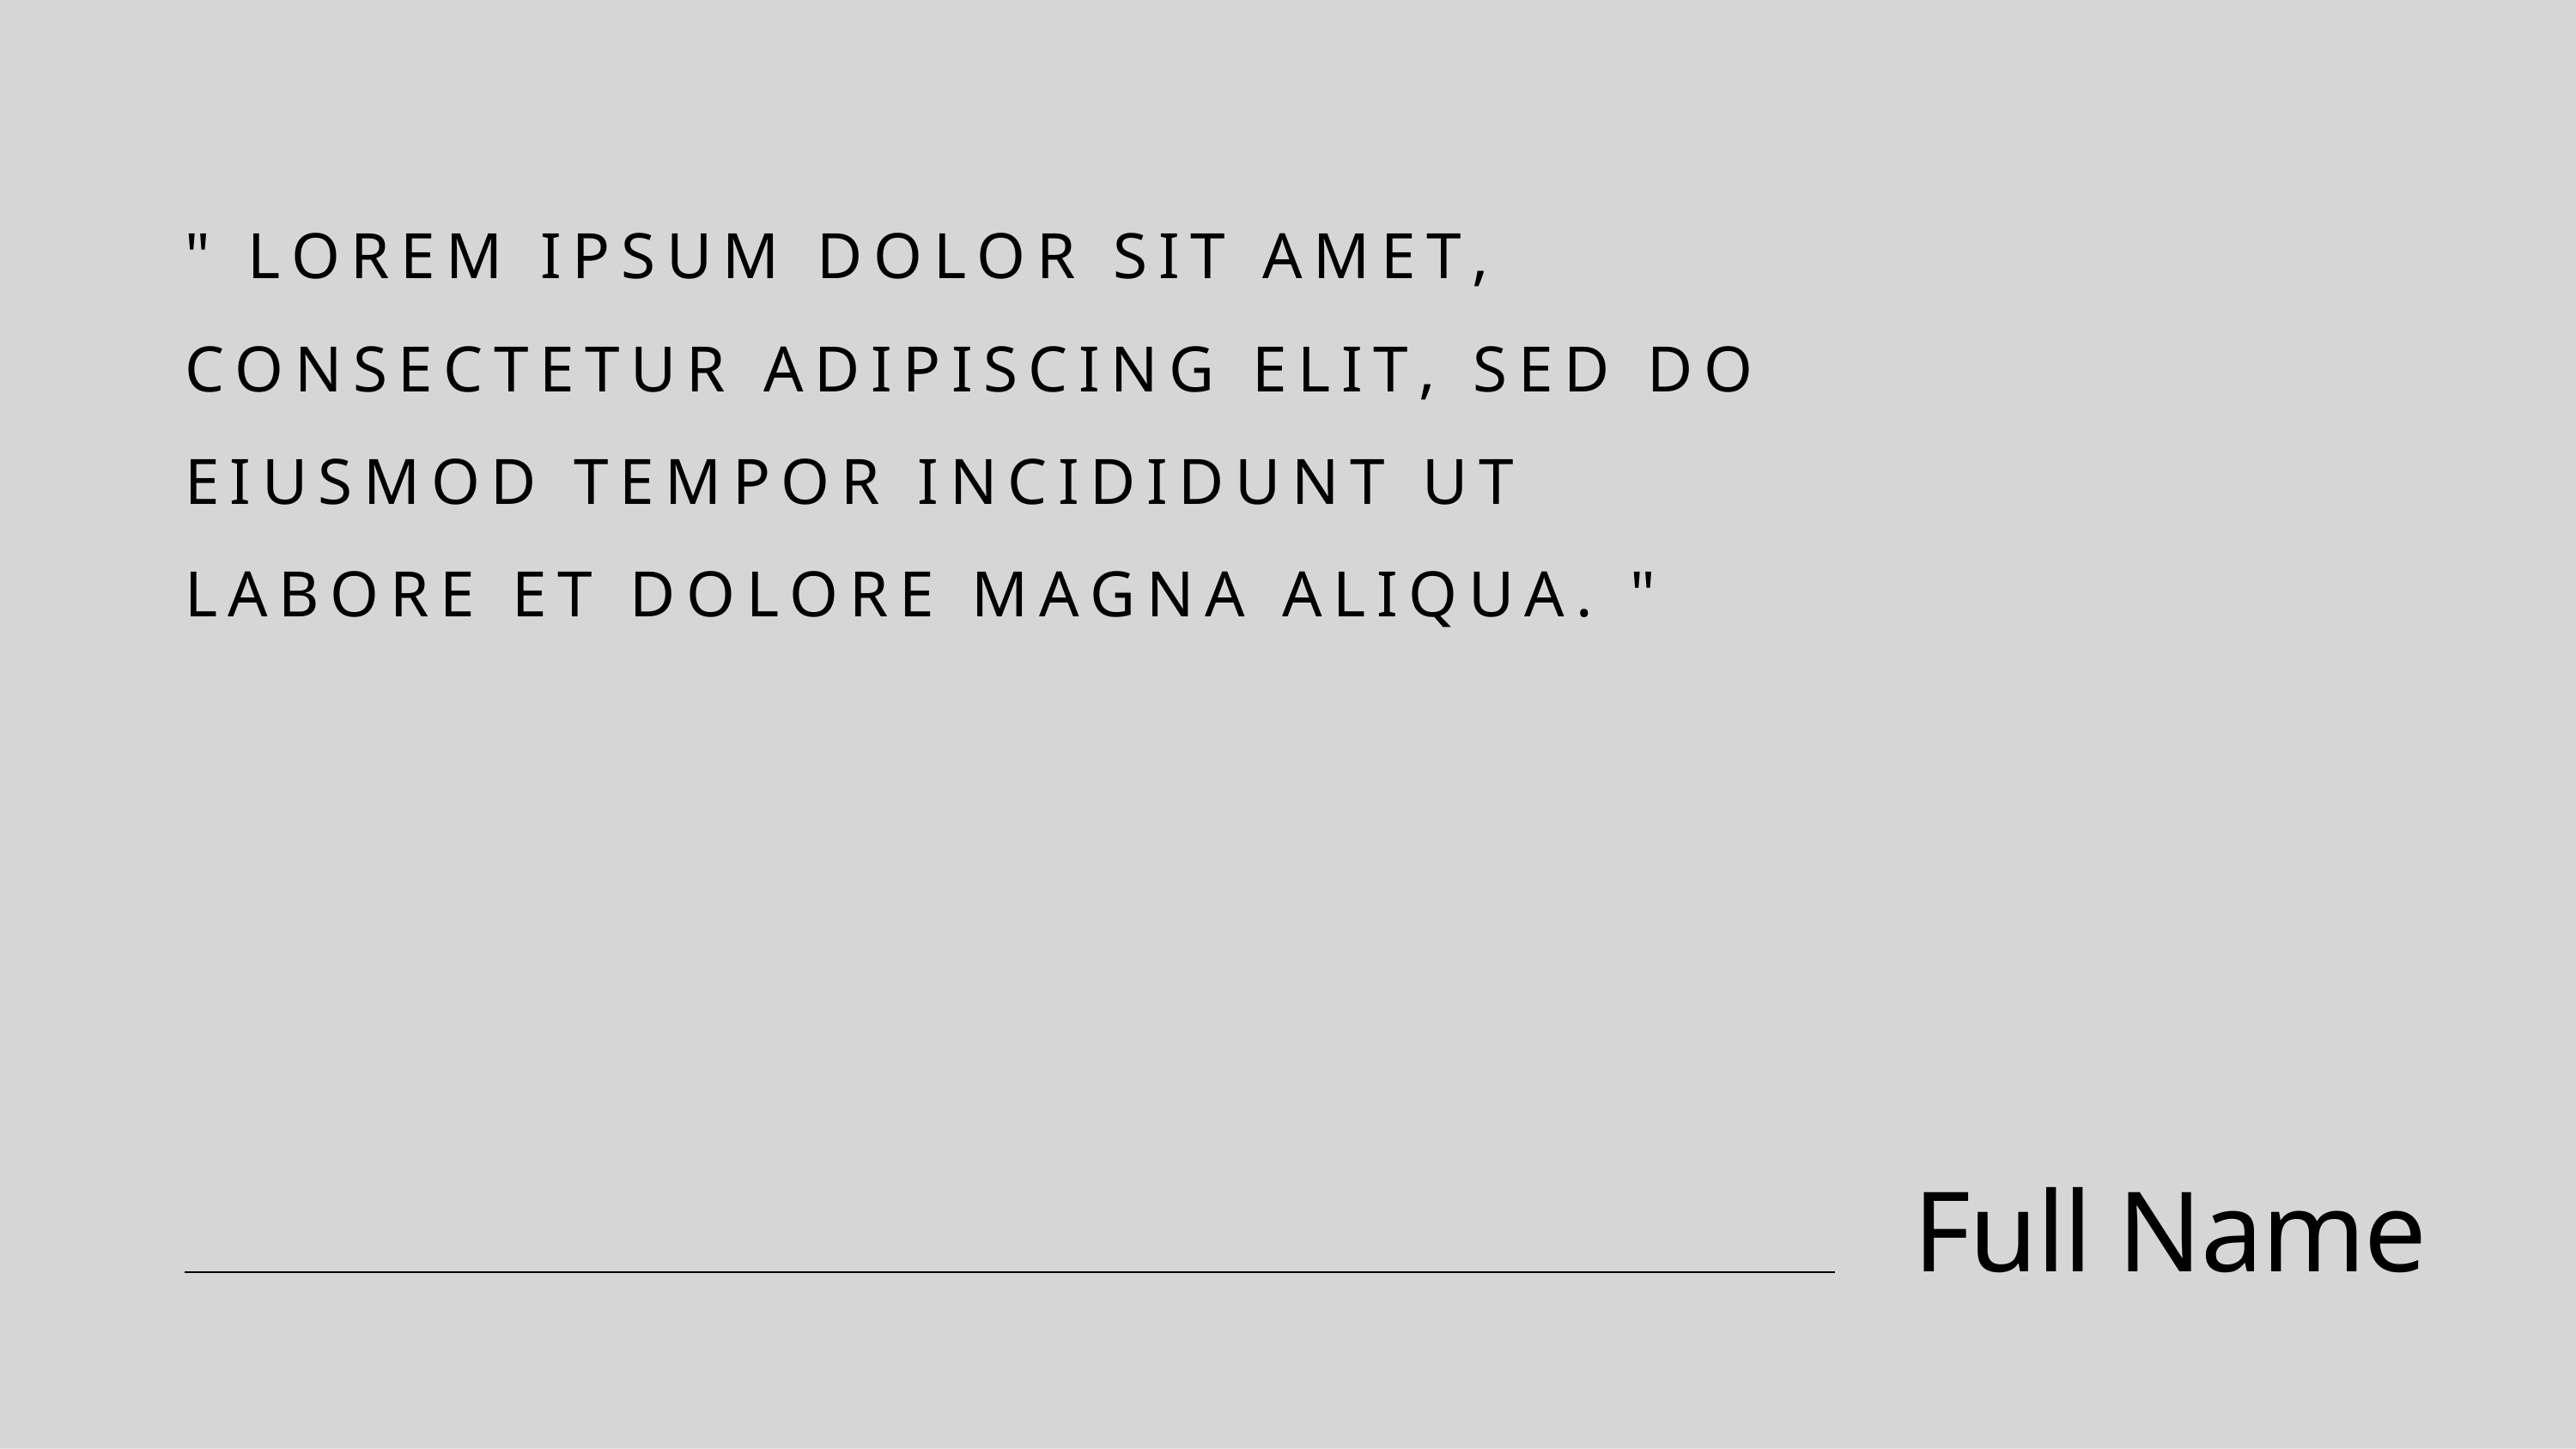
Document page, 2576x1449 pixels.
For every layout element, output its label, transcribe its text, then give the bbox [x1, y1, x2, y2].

title " LOREM IPSUM DOLOR SIT AMET, CONSECTETUR ADIPISCING ELIT, SED DO EIUSMOD TEMPOR INCIDIDUNT UT LABORE ET DOLORE MAGNA ALIQUA. " [182, 176, 1836, 630]
text_box Full Name [1674, 1159, 2427, 1296]
